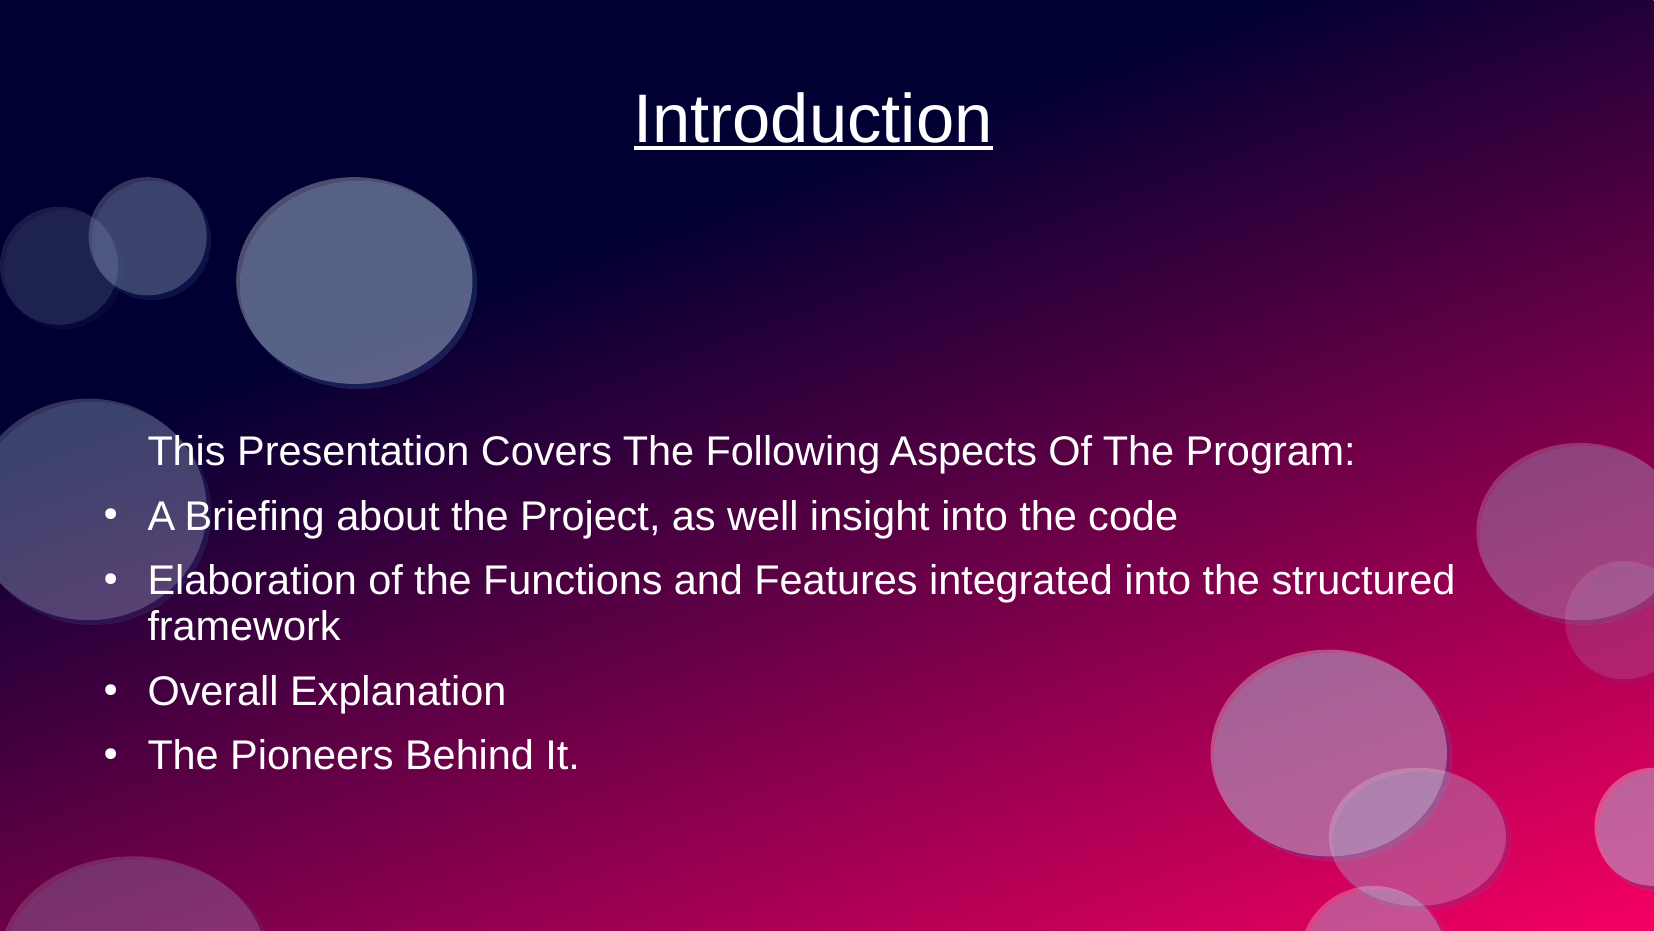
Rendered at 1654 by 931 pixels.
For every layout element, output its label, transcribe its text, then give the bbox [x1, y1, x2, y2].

title Introduction [75, 37, 1552, 200]
list This Presentation Covers The Following Aspects Of The Program: A Briefing about the Project, as well insight into the code Elaboration of the Functions and Features integrated into the structured framework Overall Explanation The Pioneers Behind It. [88, 428, 1565, 783]
